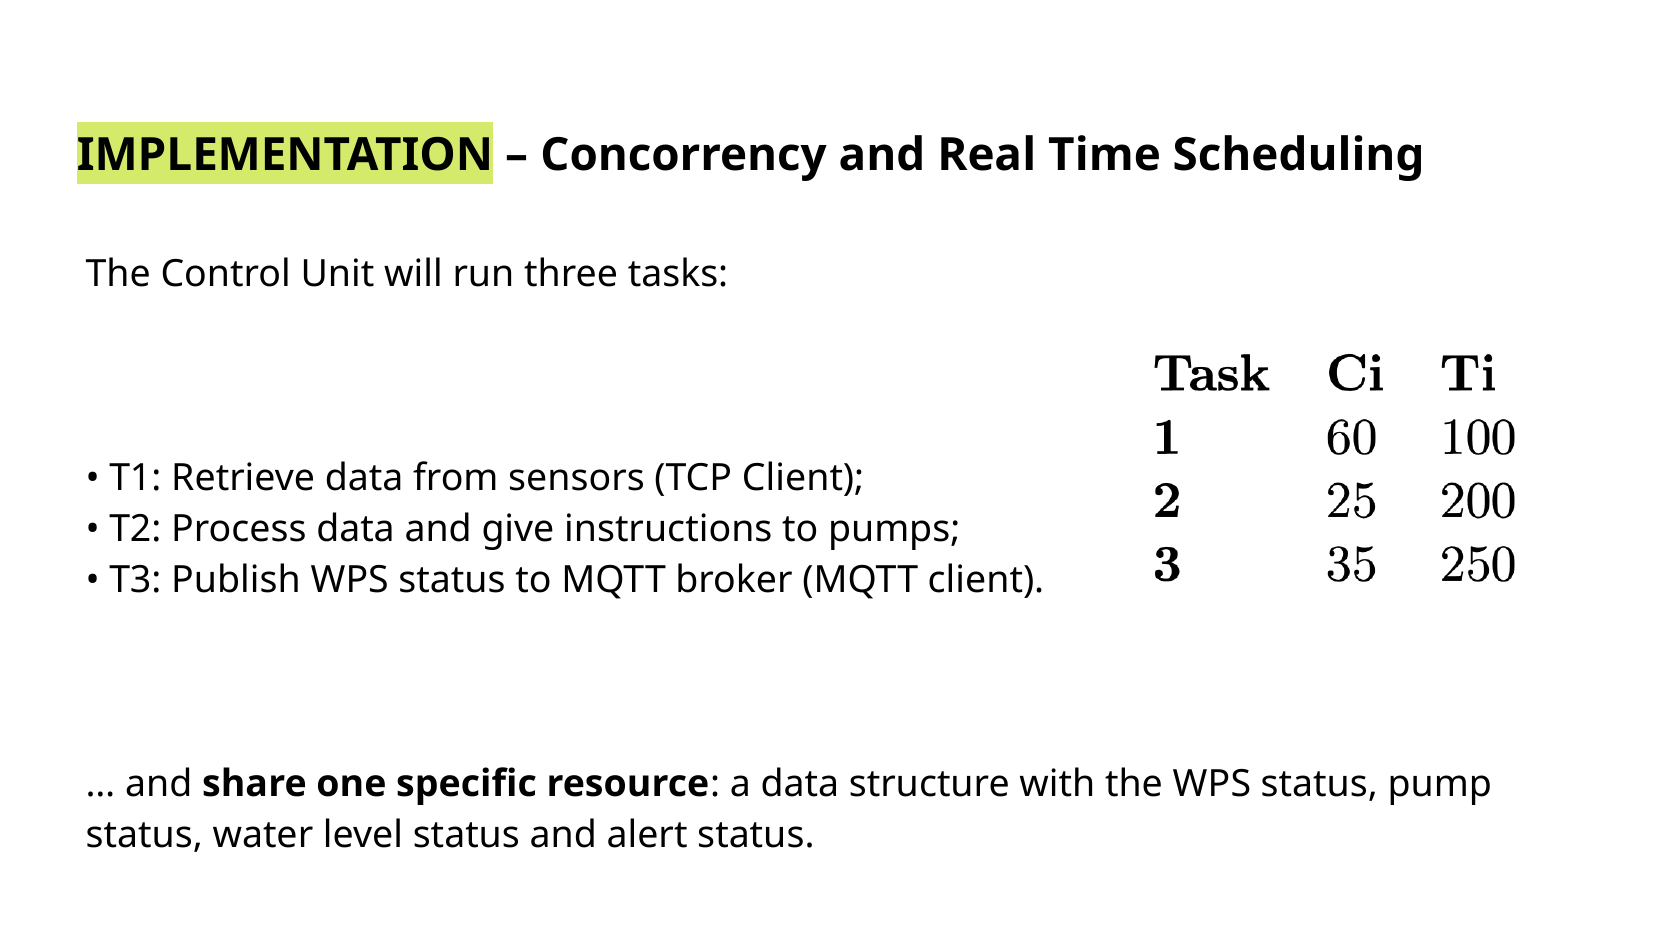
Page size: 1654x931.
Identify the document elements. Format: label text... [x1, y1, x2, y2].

title IMPLEMENTATION – Concorrency and Real Time Scheduling [76, 99, 1565, 207]
picture [1122, 314, 1553, 621]
text_box The Control Unit will run three tasks: • T1: Retrieve data from sensors (TCP Client); • T2: Process data and give instructions to pumps; • T3: Publish WPS status to MQTT broker (MQTT client). … and share one specific resource: a data structure with the WPS status, pump status, water level status and alert status. [70, 238, 1565, 791]
